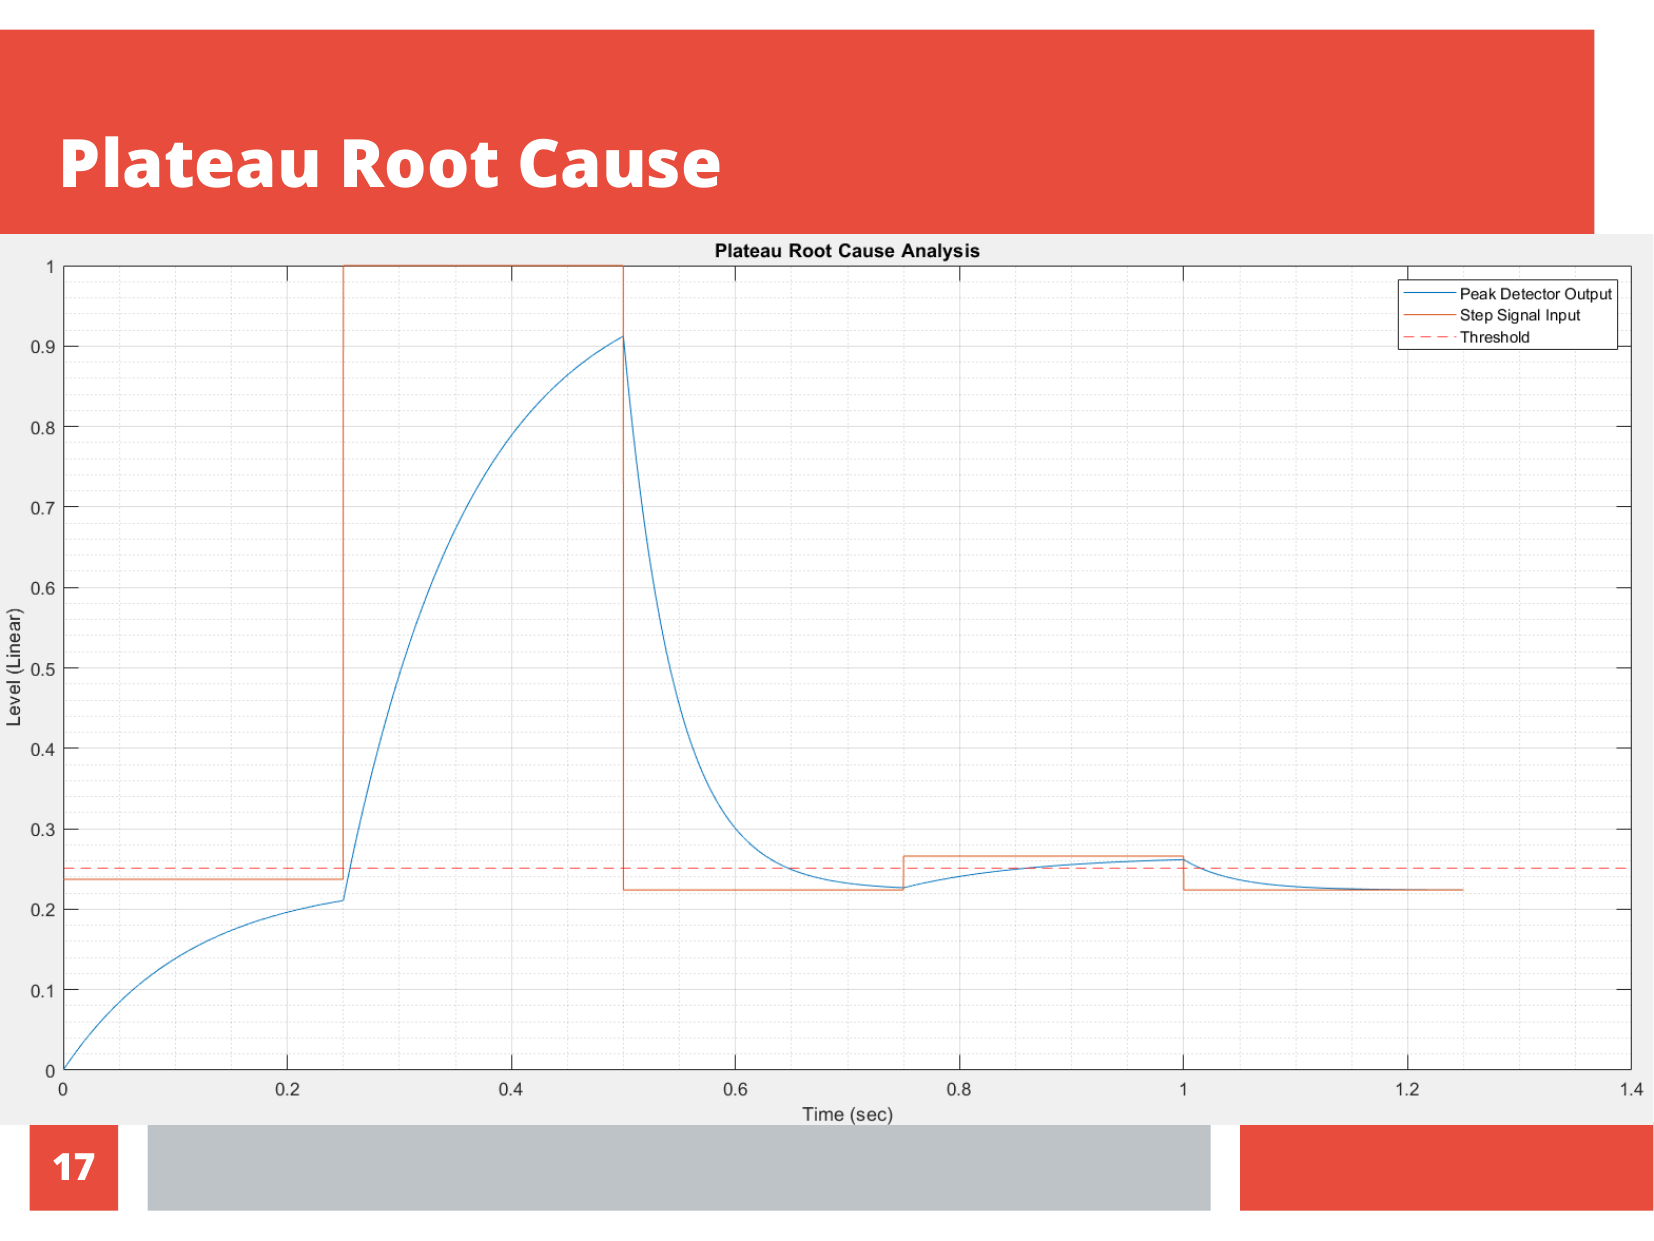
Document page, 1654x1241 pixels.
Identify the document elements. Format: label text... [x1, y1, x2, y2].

title Plateau Root Cause [59, 59, 1595, 207]
picture [0, 234, 1654, 1125]
